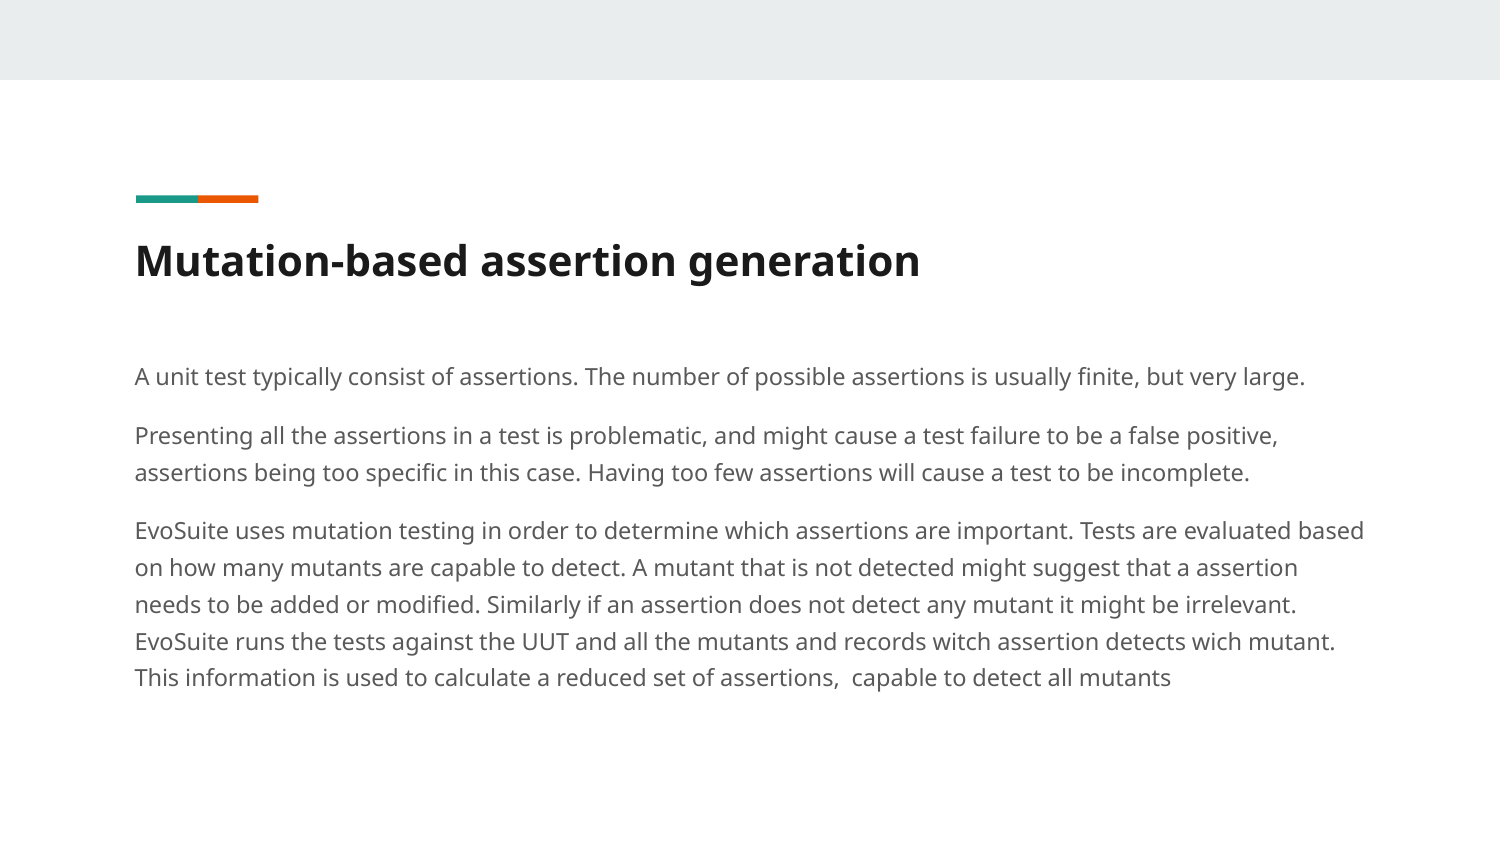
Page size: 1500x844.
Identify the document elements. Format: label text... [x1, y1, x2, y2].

list A unit test typically consist of assertions. The number of possible assertions is usually finite, but very large. Presenting all the assertions in a test is problematic, and might cause a test failure to be a false positive, assertions being too specific in this case. Having too few assertions will cause a test to be incomplete. EvoSuite uses mutation testing in order to determine which assertions are important. Tests are evaluated based on how many mutants are capable to detect. A mutant that is not detected might suggest that a assertion needs to be added or modified. Similarly if an assertion does not detect any mutant it might be irrelevant. EvoSuite runs the tests against the UUT and all the mutants and records witch assertion detects wich mutant. This information is used to calculate a reduced set of assertions, capable to detect all mutants [119, 341, 1381, 712]
title Mutation-based assertion generation [119, 216, 1381, 305]
